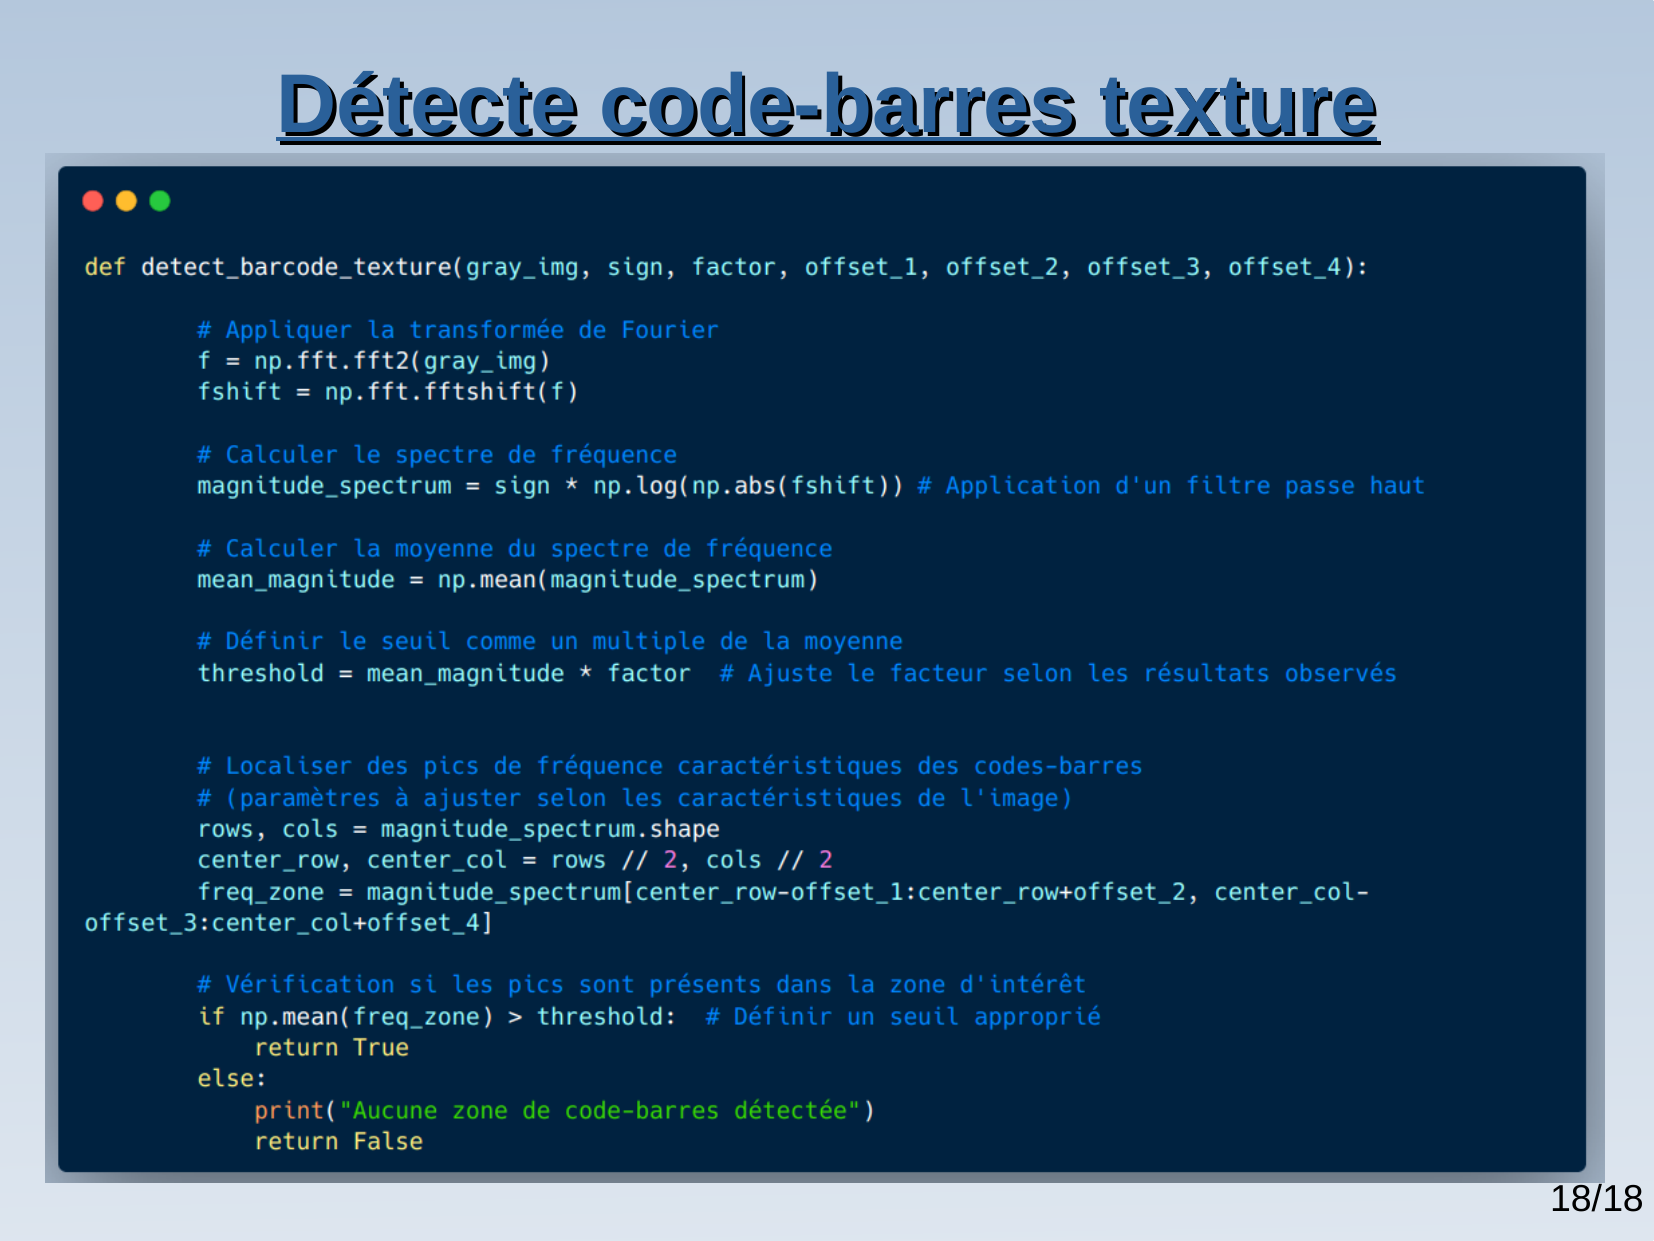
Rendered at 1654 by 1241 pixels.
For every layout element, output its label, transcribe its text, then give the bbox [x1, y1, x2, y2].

picture [45, 153, 1605, 1183]
title Détecte code-barres texture [82, 0, 1571, 153]
